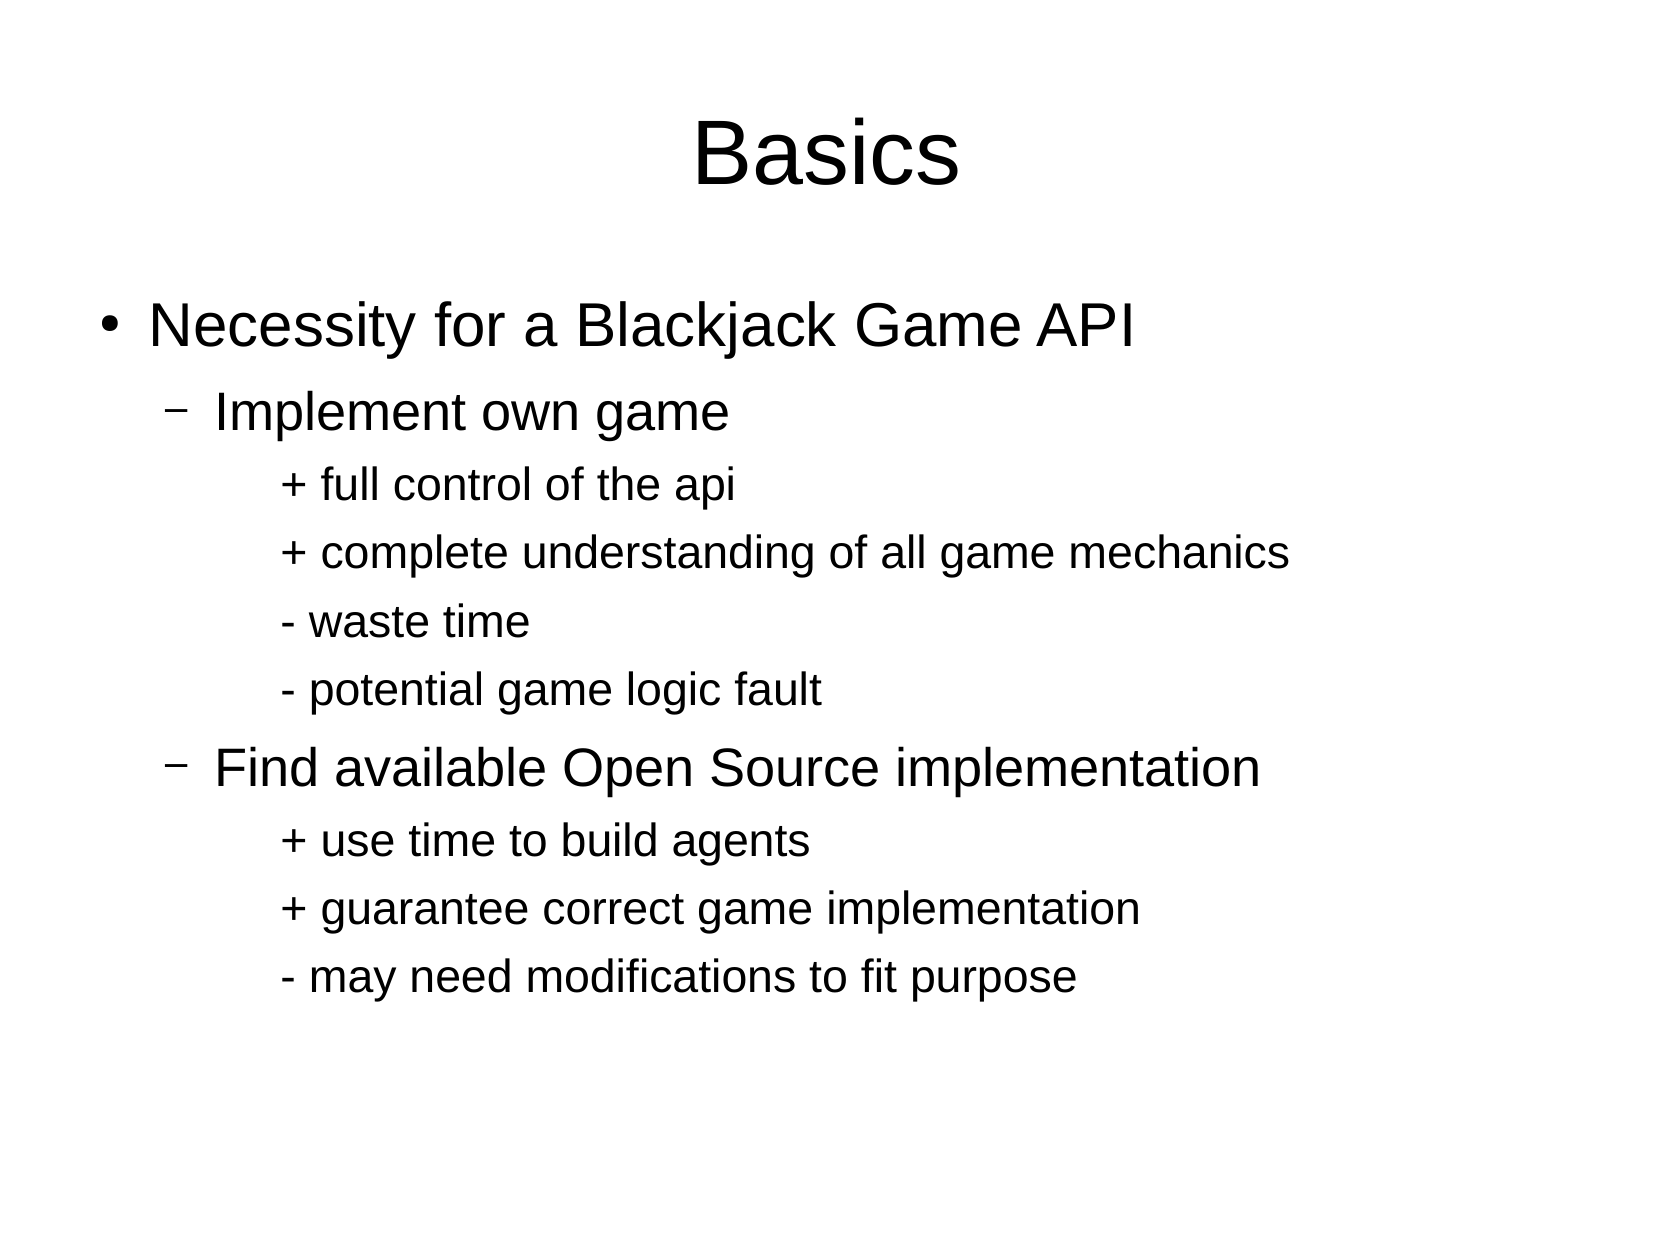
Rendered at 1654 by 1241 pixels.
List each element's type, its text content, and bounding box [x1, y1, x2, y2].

list Necessity for a Blackjack Game API Implement own game + full control of the api + complete understanding of all game mechanics - waste time - potential game logic fault Find available Open Source implementation + use time to build agents + guarantee correct game implementation - may need modifications to fit purpose [82, 290, 1571, 1010]
title Basics [82, 49, 1571, 257]
